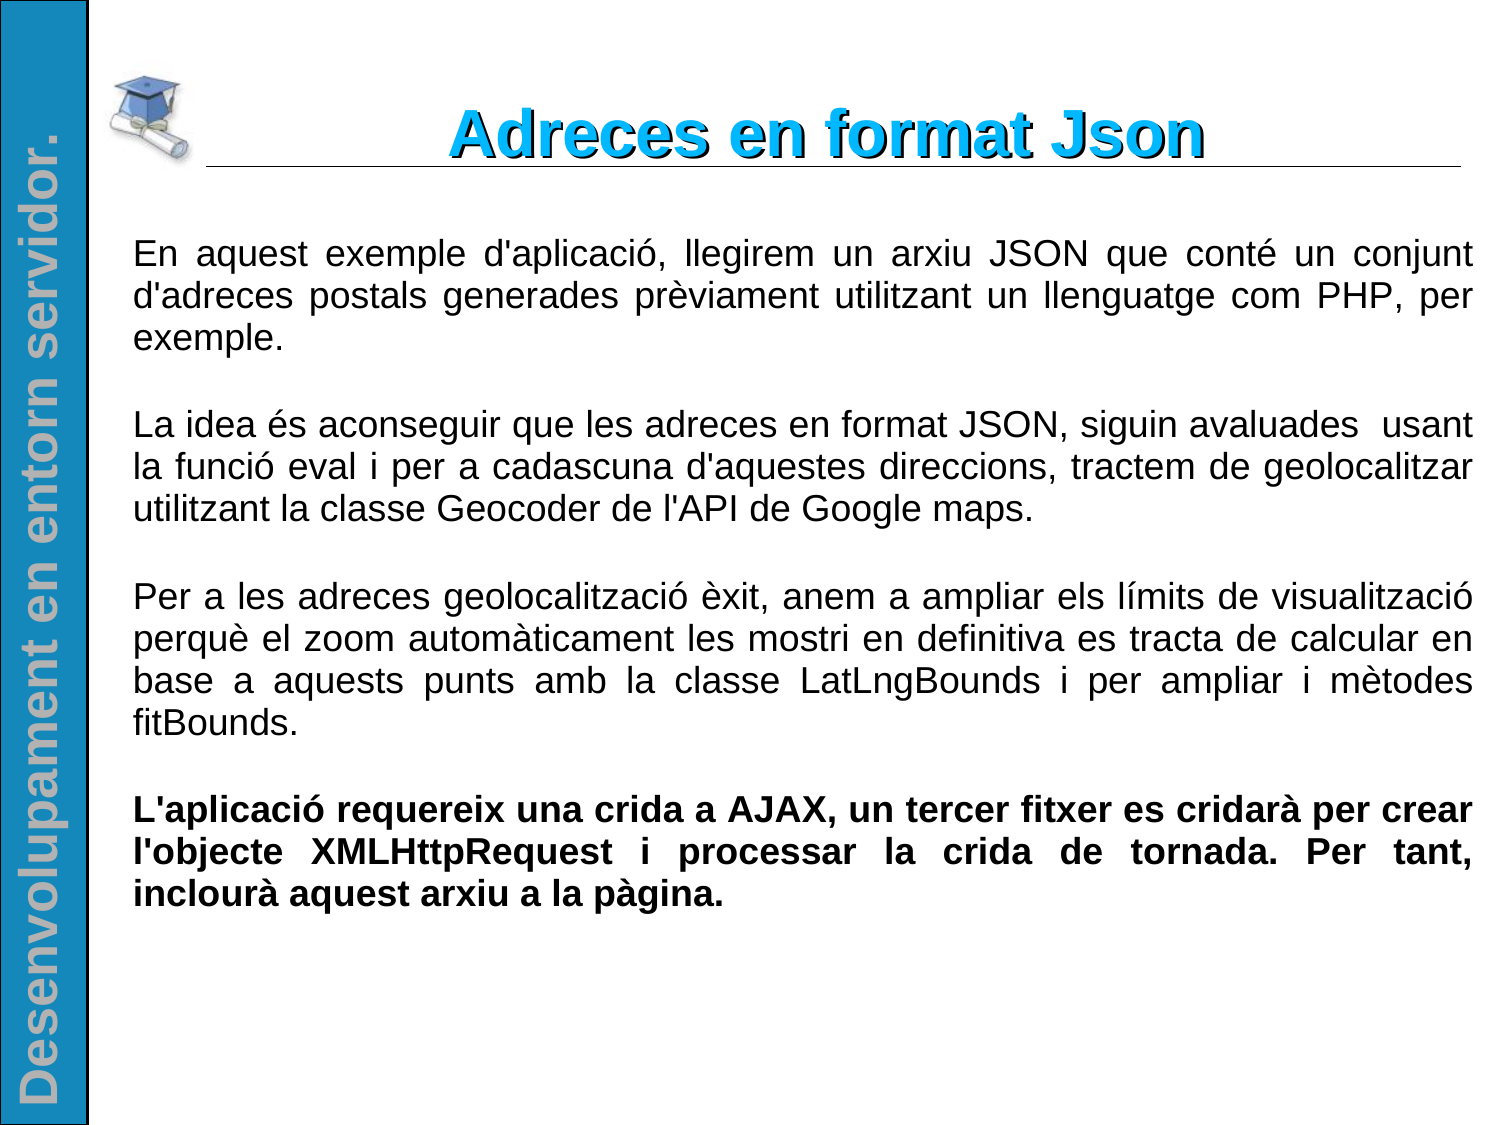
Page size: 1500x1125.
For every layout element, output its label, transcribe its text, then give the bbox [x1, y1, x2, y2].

picture [93, 61, 206, 174]
title Adreces en format Json [206, 88, 1447, 178]
text_box En aquest exemple d'aplicació, llegirem un arxiu JSON que conté un conjunt d'adreces postals generades prèviament utilitzant un llenguatge com PHP, per exemple. La idea és aconseguir que les adreces en format JSON, siguin avaluades usant la funció eval i per a cadascuna d'aquestes direccions, tractem de geolocalitzar utilitzant la classe Geocoder de l'API de Google maps. Per a les adreces geolocalització èxit, anem a ampliar els límits de visualització perquè el zoom automàticament les mostri en definitiva es tracta de calcular en base a aquests punts amb la classe LatLngBounds i per ampliar i mètodes fitBounds. L'aplicació requereix una crida a AJAX, un tercer fitxer es cridarà per crear l'objecte XMLHttpRequest i processar la crida de tornada. Per tant, inclourà aquest arxiu a la pàgina. [118, 224, 1489, 923]
